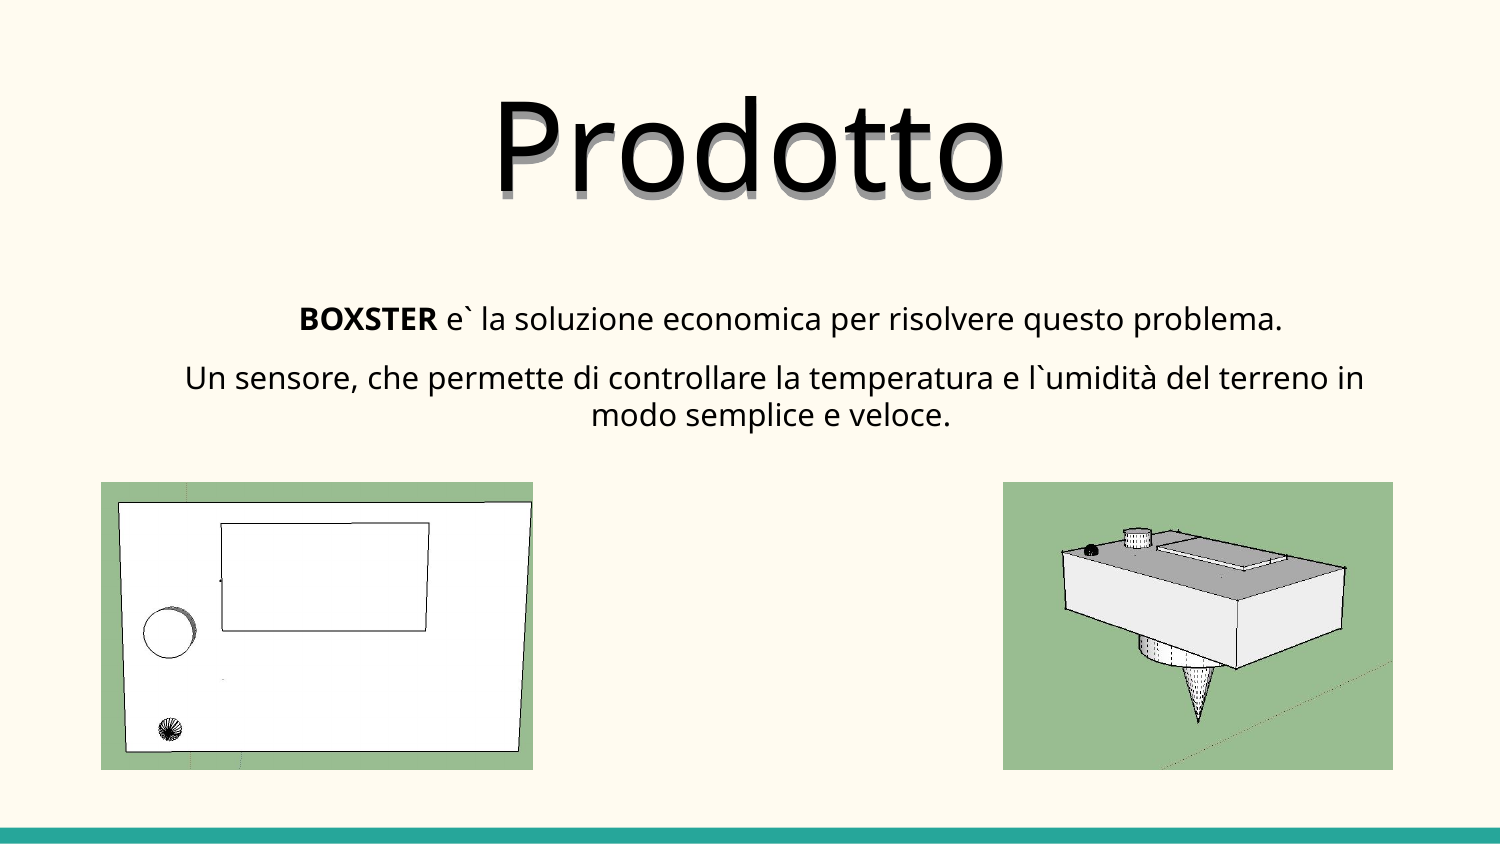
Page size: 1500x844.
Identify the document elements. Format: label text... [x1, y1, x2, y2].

title Prodotto [51, 91, 1449, 192]
picture [101, 482, 533, 770]
picture [1003, 482, 1393, 770]
text_box Un sensore, che permette di controllare la temperatura e l`umidità del terreno in modo semplice e veloce. [150, 367, 1401, 469]
list BOXSTER e` la soluzione economica per risolvere questo problema. [51, 267, 1449, 368]
